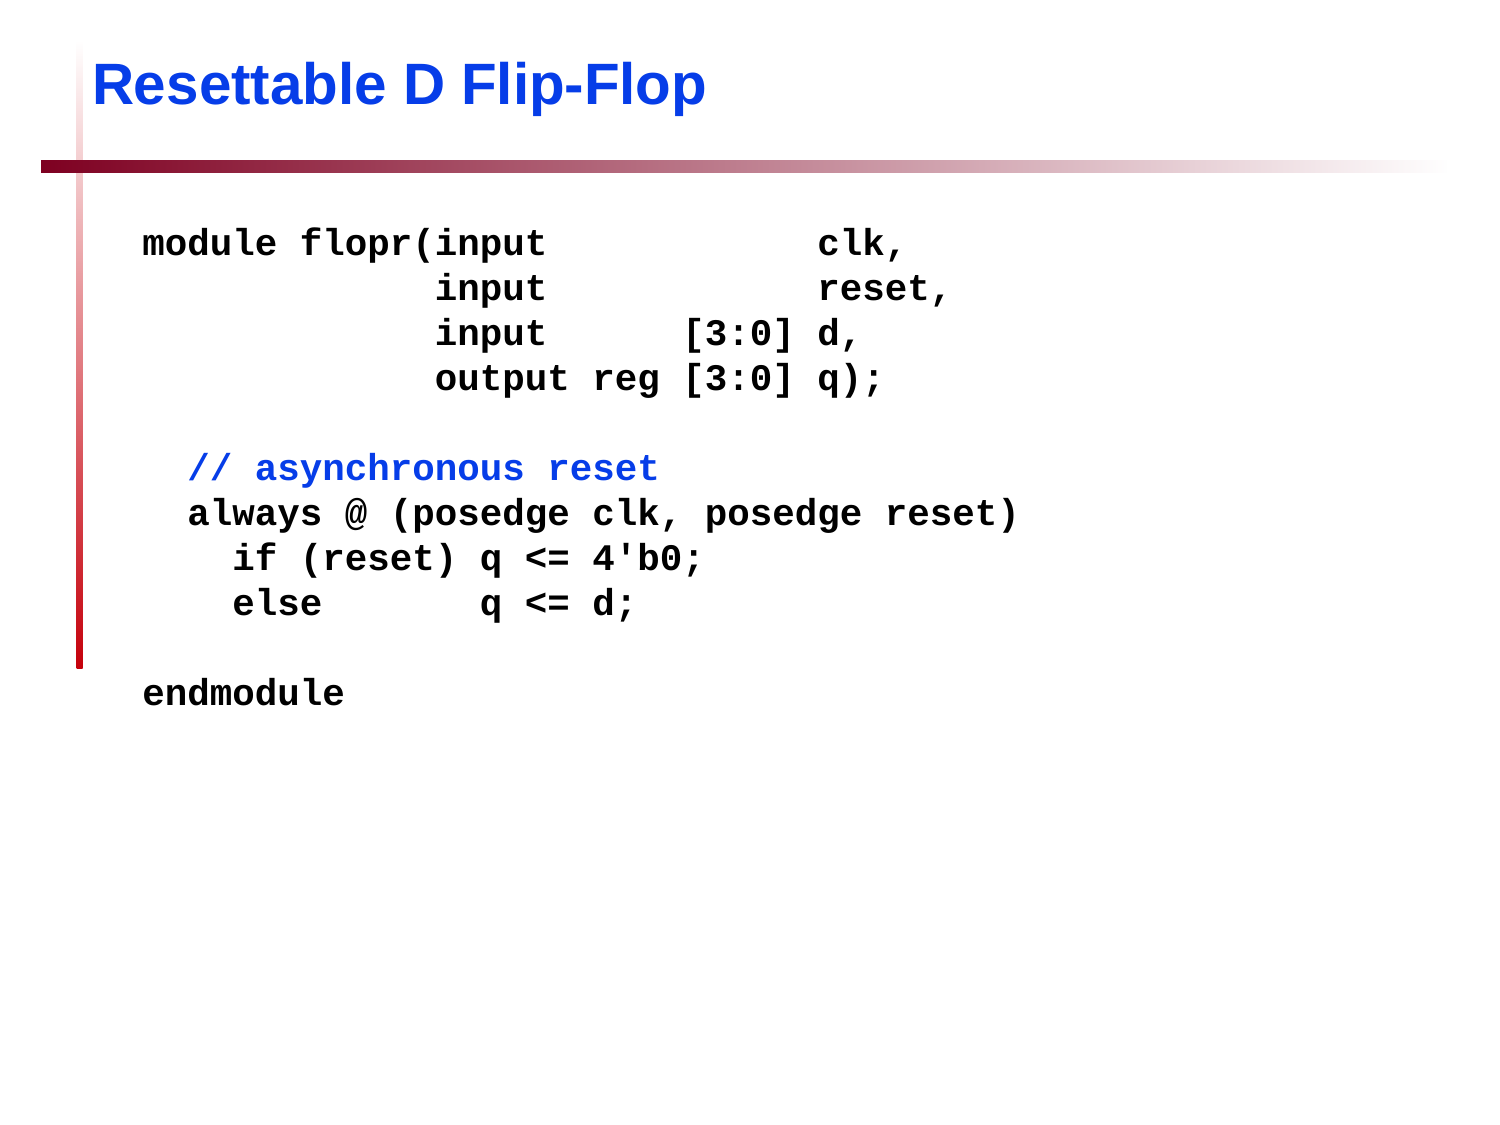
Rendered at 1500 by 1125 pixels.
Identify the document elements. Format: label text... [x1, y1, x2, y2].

text_box module flopr(input clk, input reset, input [3:0] d, output reg [3:0] q); // asynchronous reset always @ (posedge clk, posedge reset) if (reset) q <= 4'b0; else q <= d; endmodule [127, 210, 1500, 766]
title Resettable D Flip-Flop [81, 52, 1357, 249]
